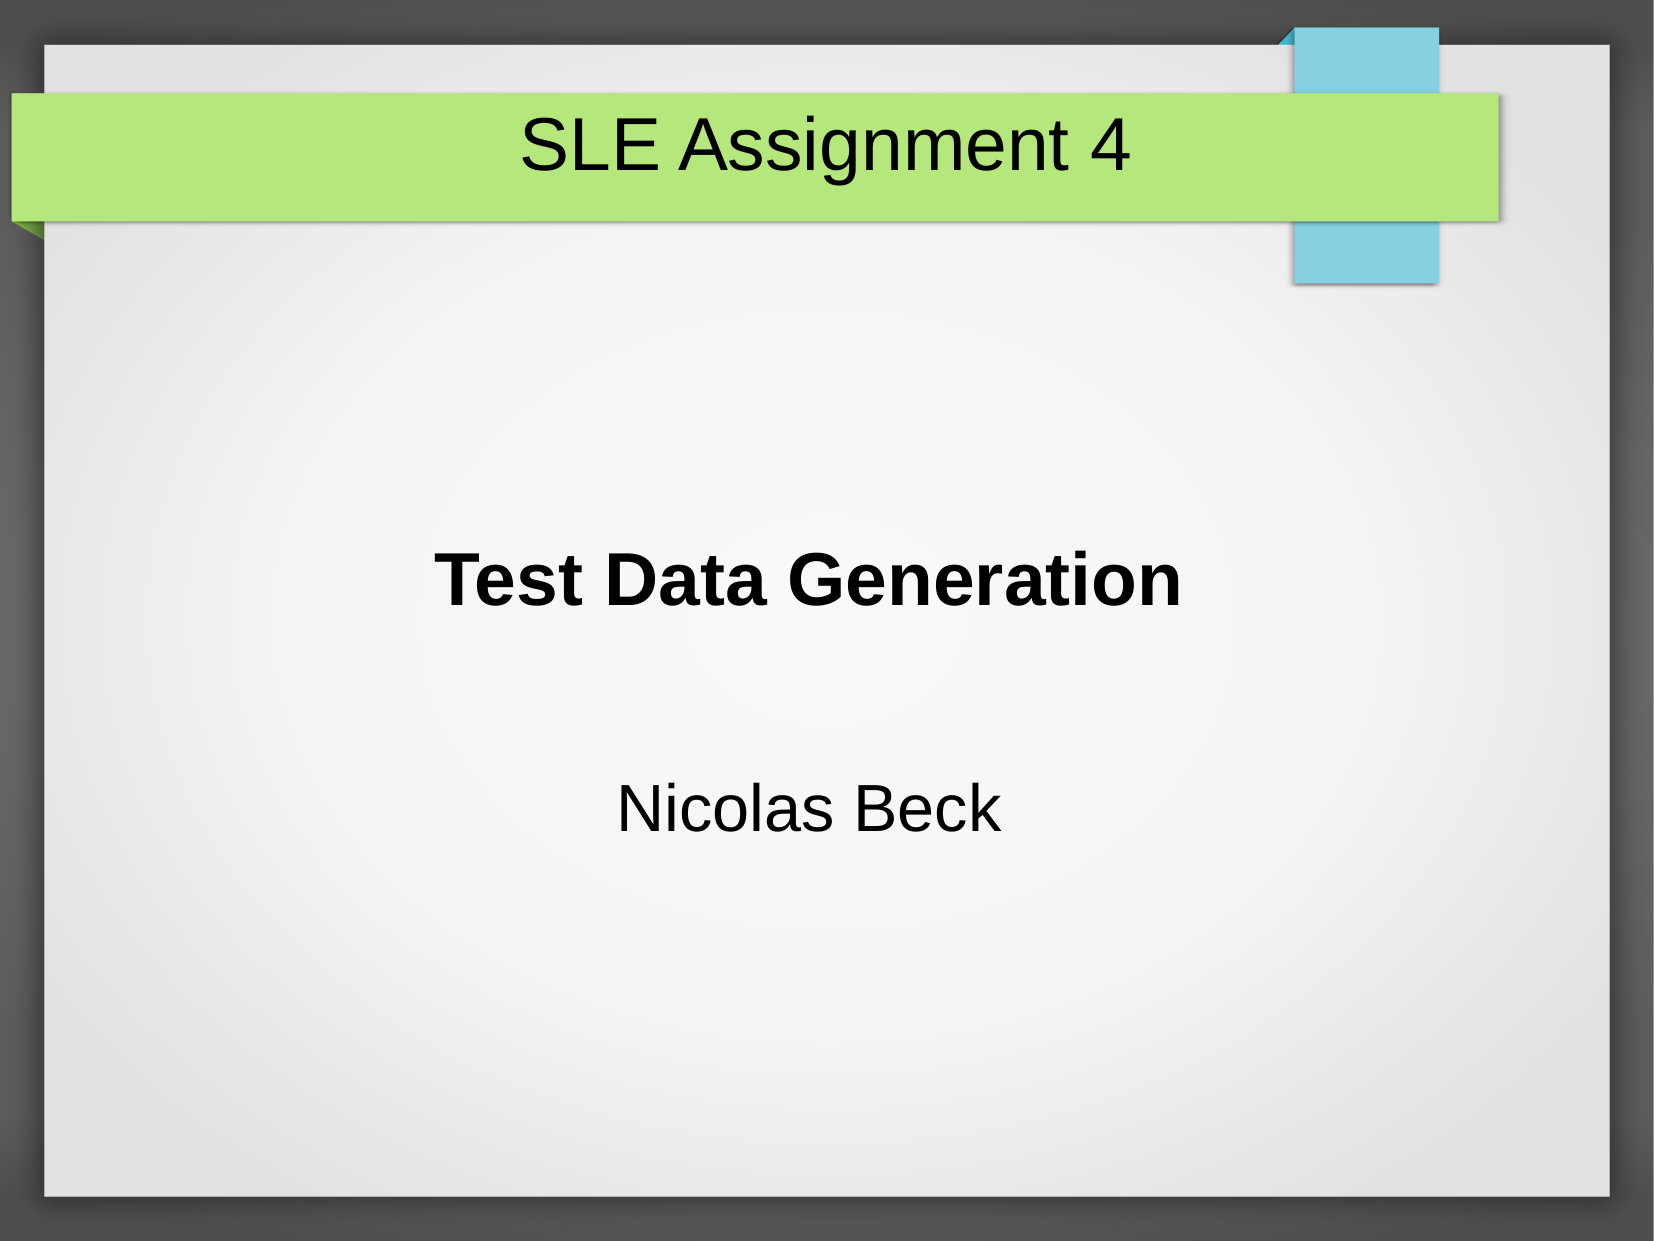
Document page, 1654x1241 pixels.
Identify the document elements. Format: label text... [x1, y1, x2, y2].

subtitle Test Data Generation Nicolas Beck [129, 331, 1489, 1052]
picture [0, 0, 1654, 1241]
title SLE Assignment 4 [519, 40, 1654, 249]
